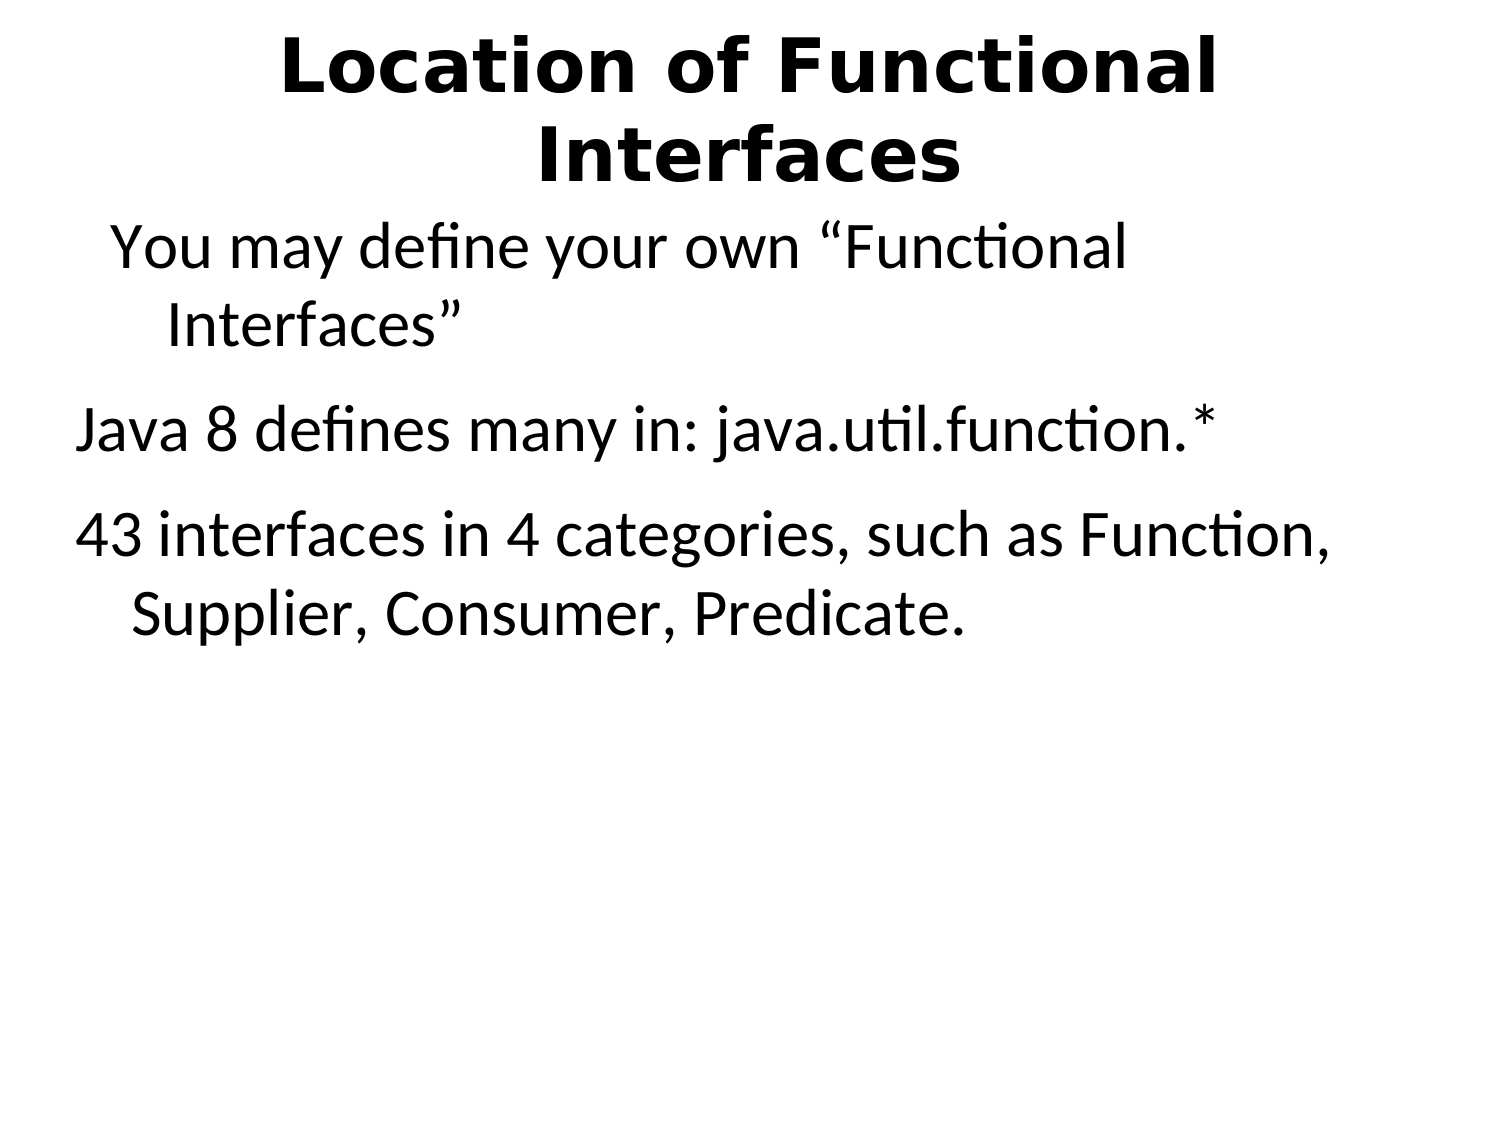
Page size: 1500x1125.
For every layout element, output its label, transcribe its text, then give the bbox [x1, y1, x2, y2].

title Location of Functional Interfaces [75, 21, 1425, 200]
list You may define your own “Functional Interfaces” Java 8 defines many in: java.util.function.* 43 interfaces in 4 categories, such as Function, Supplier, Consumer, Predicate. [75, 204, 1395, 1075]
